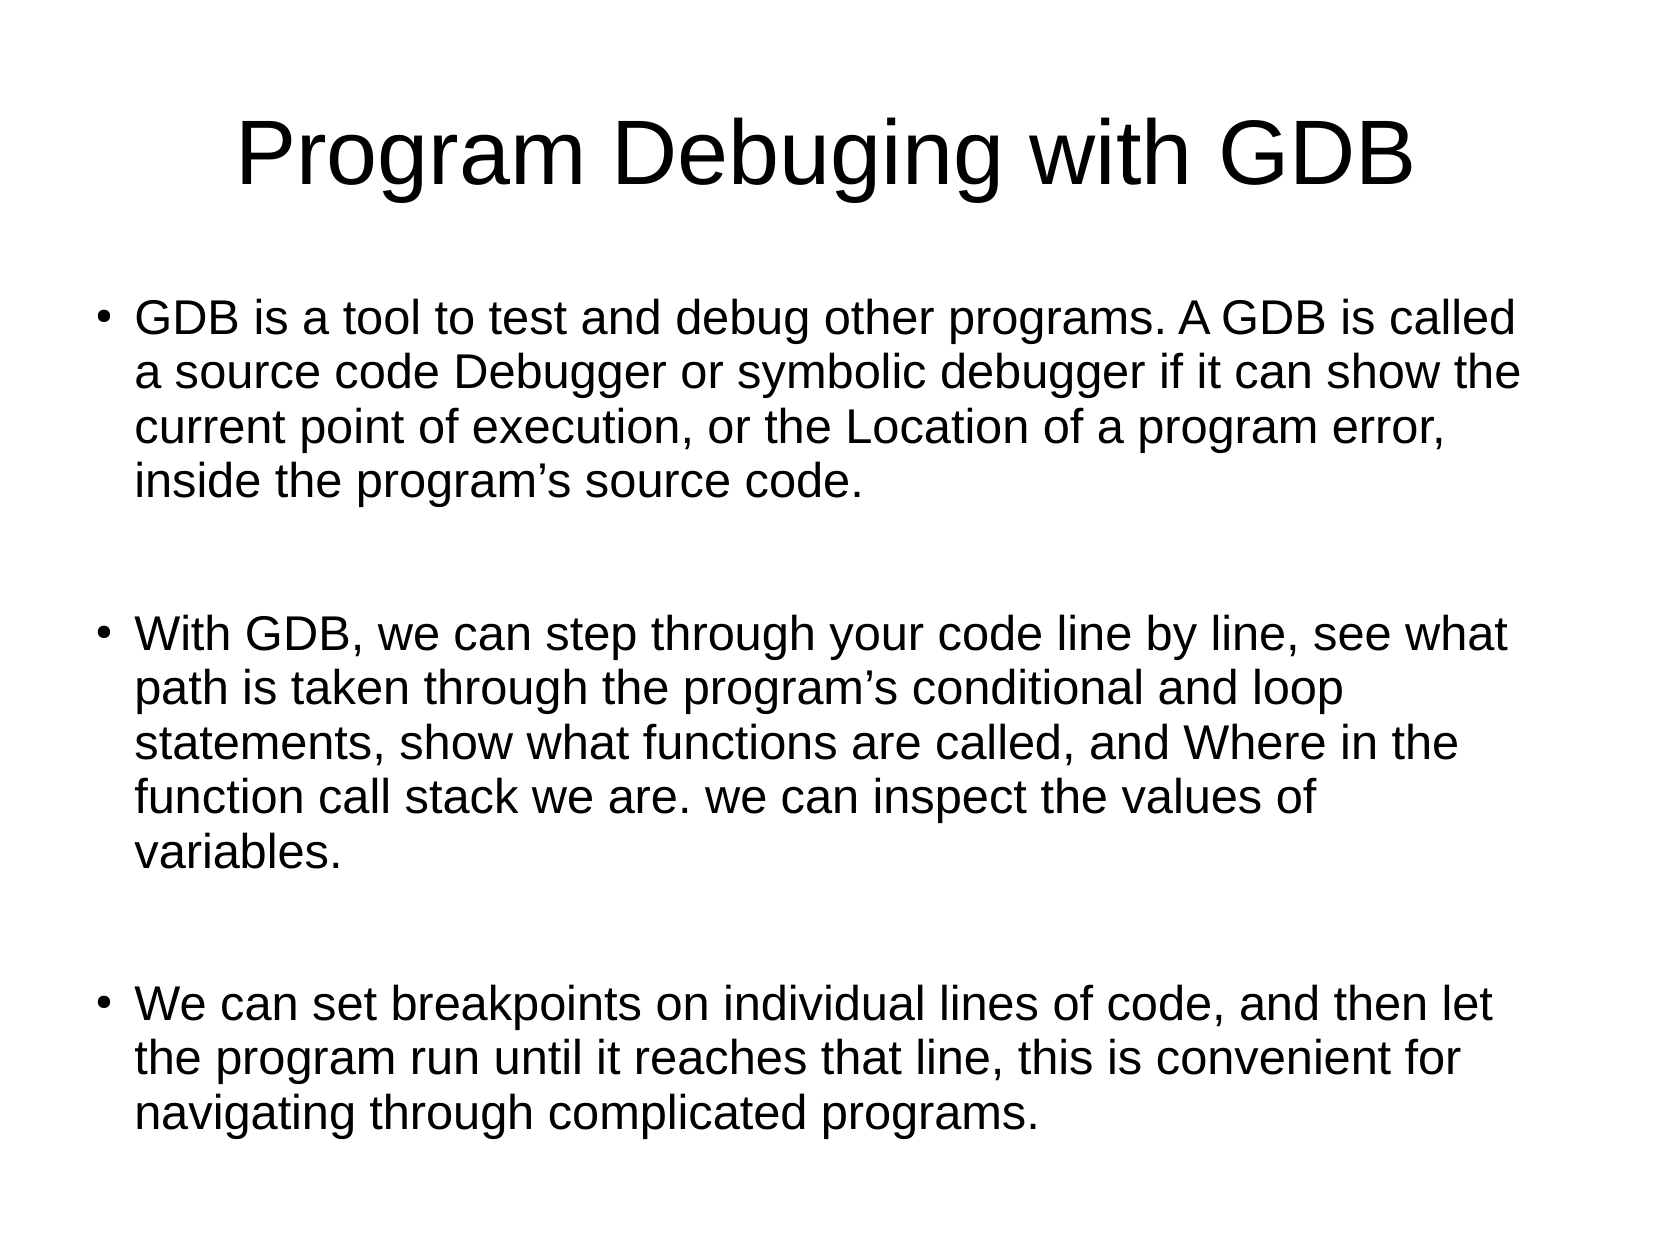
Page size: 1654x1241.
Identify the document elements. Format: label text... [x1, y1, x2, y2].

list GDB is a tool to test and debug other programs. A GDB is called a source code Debugger or symbolic debugger if it can show the current point of execution, or the Location of a program error, inside the program’s source code. With GDB, we can step through your code line by line, see what path is taken through the program’s conditional and loop statements, show what functions are called, and Where in the function call stack we are. we can inspect the values of variables. We can set breakpoints on individual lines of code, and then let the program run until it reaches that line, this is convenient for navigating through complicated programs. [82, 290, 1538, 1146]
title Program Debuging with GDB [82, 49, 1571, 257]
